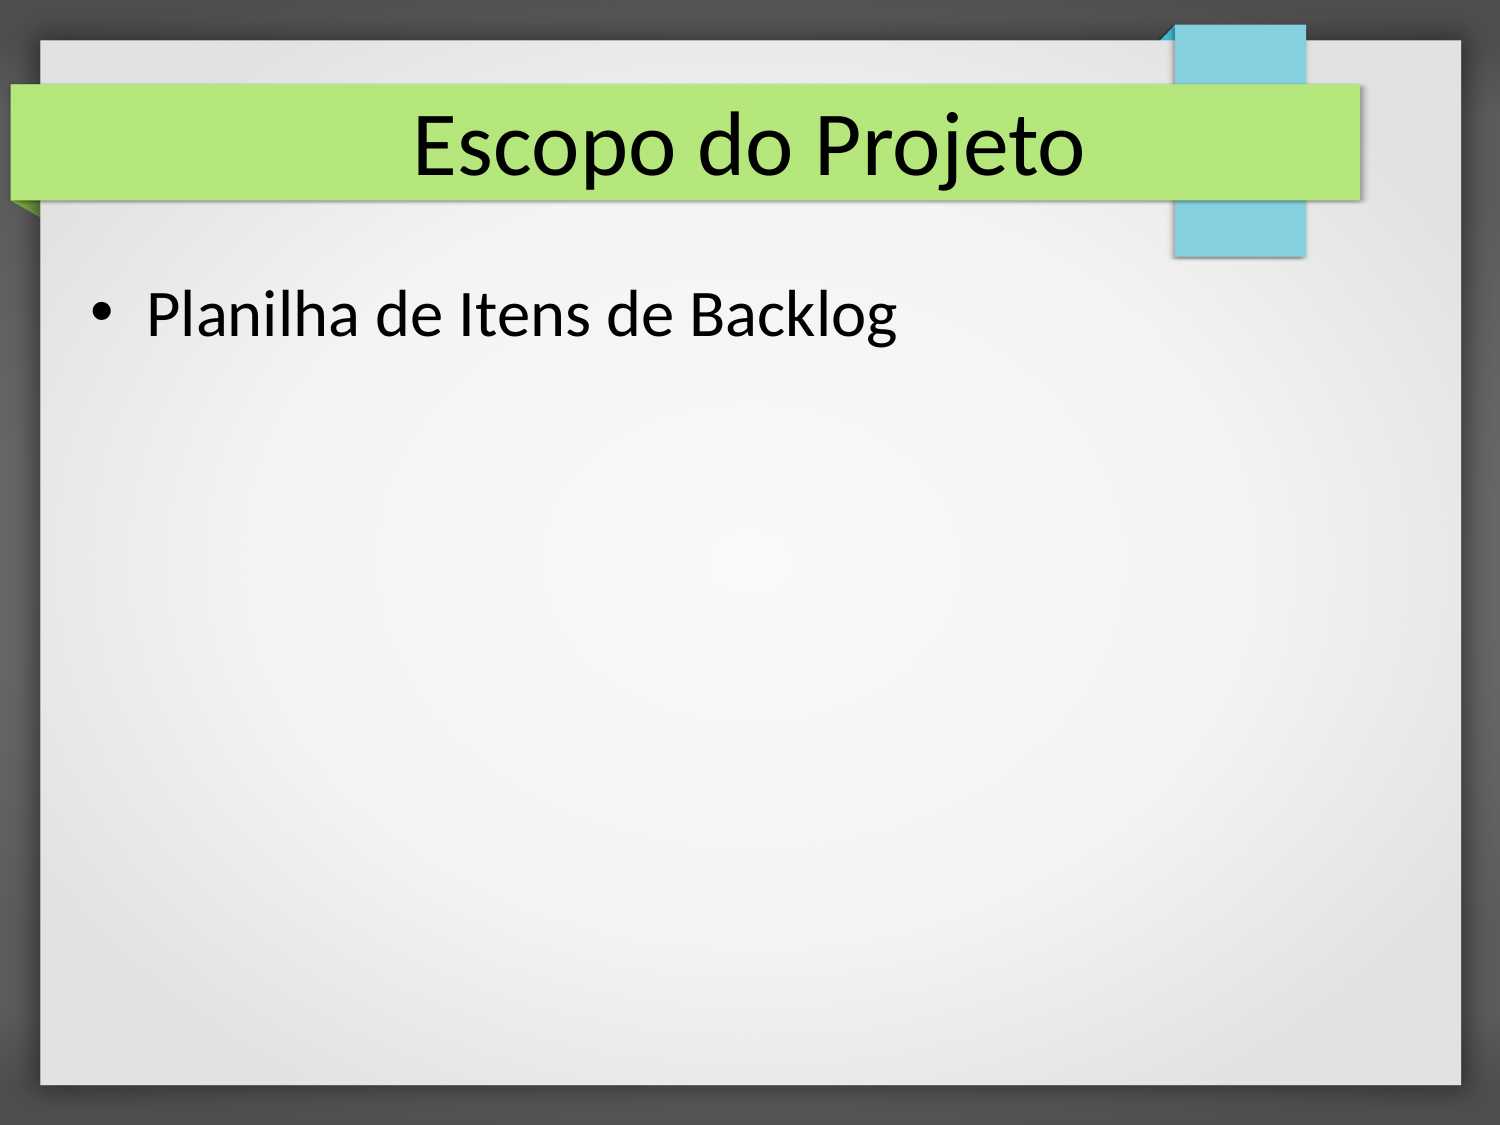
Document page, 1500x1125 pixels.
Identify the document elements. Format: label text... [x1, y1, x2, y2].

title Escopo do Projeto [75, 45, 1425, 233]
list Planilha de Itens de Backlog [75, 262, 1425, 1005]
picture [0, 0, 1500, 1125]
